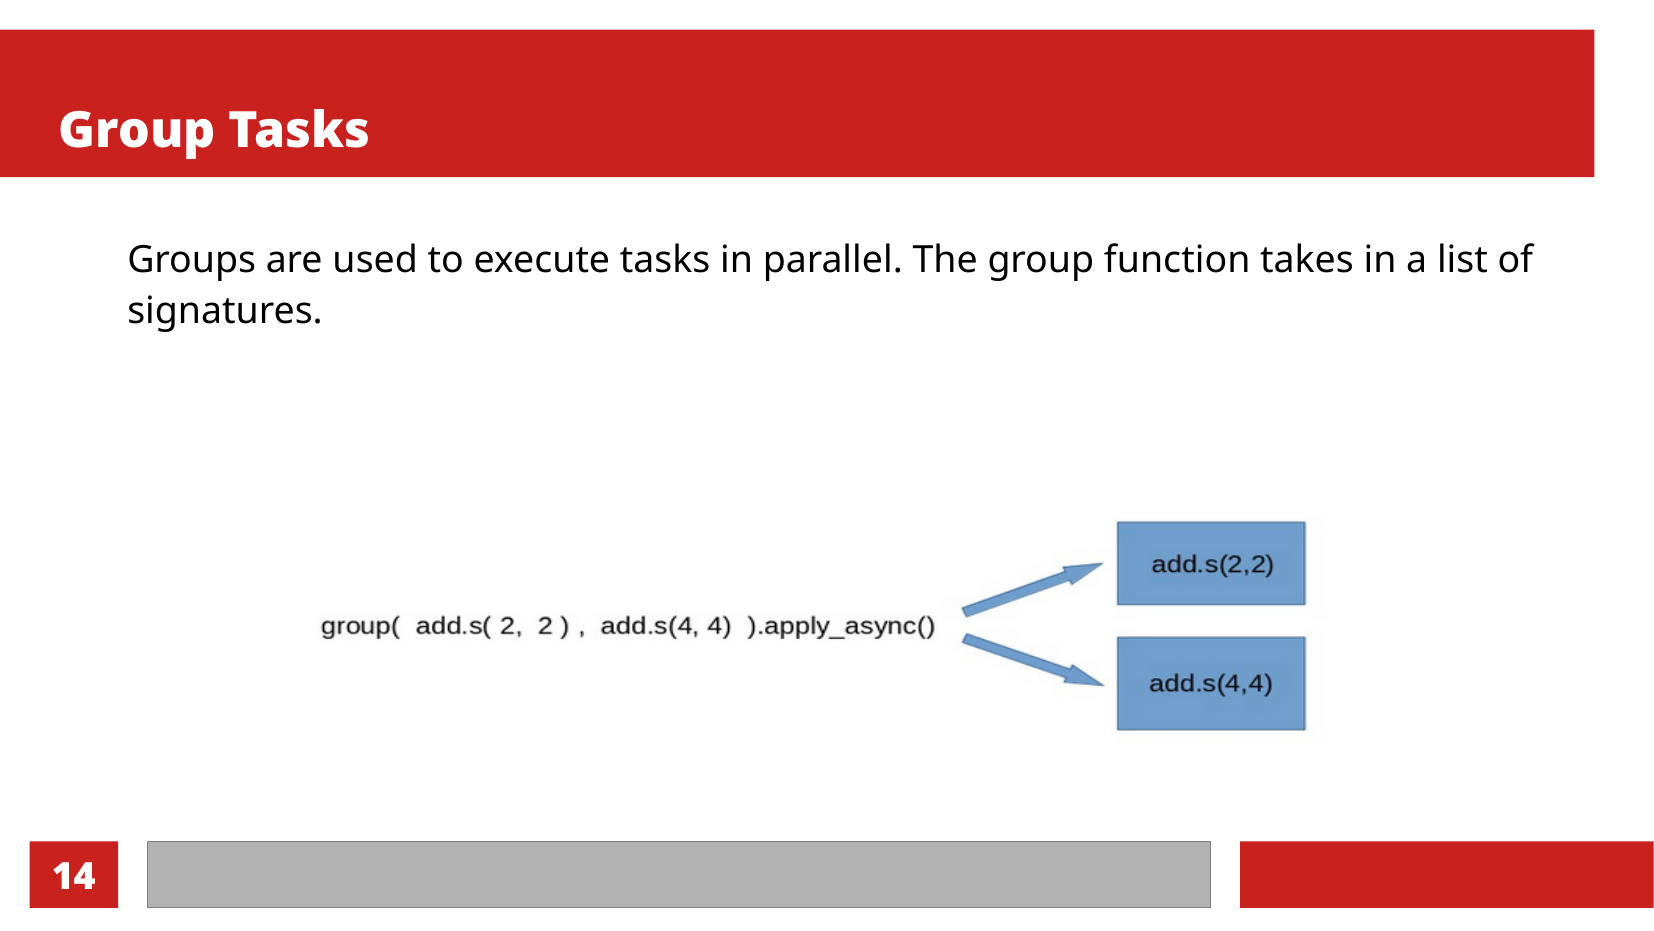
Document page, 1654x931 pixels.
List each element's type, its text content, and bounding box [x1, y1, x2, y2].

text_box Groups are used to execute tasks in parallel. The group function takes in a list of signatures. [112, 225, 1576, 327]
picture [262, 440, 1438, 826]
title Group Tasks [59, 44, 1595, 163]
